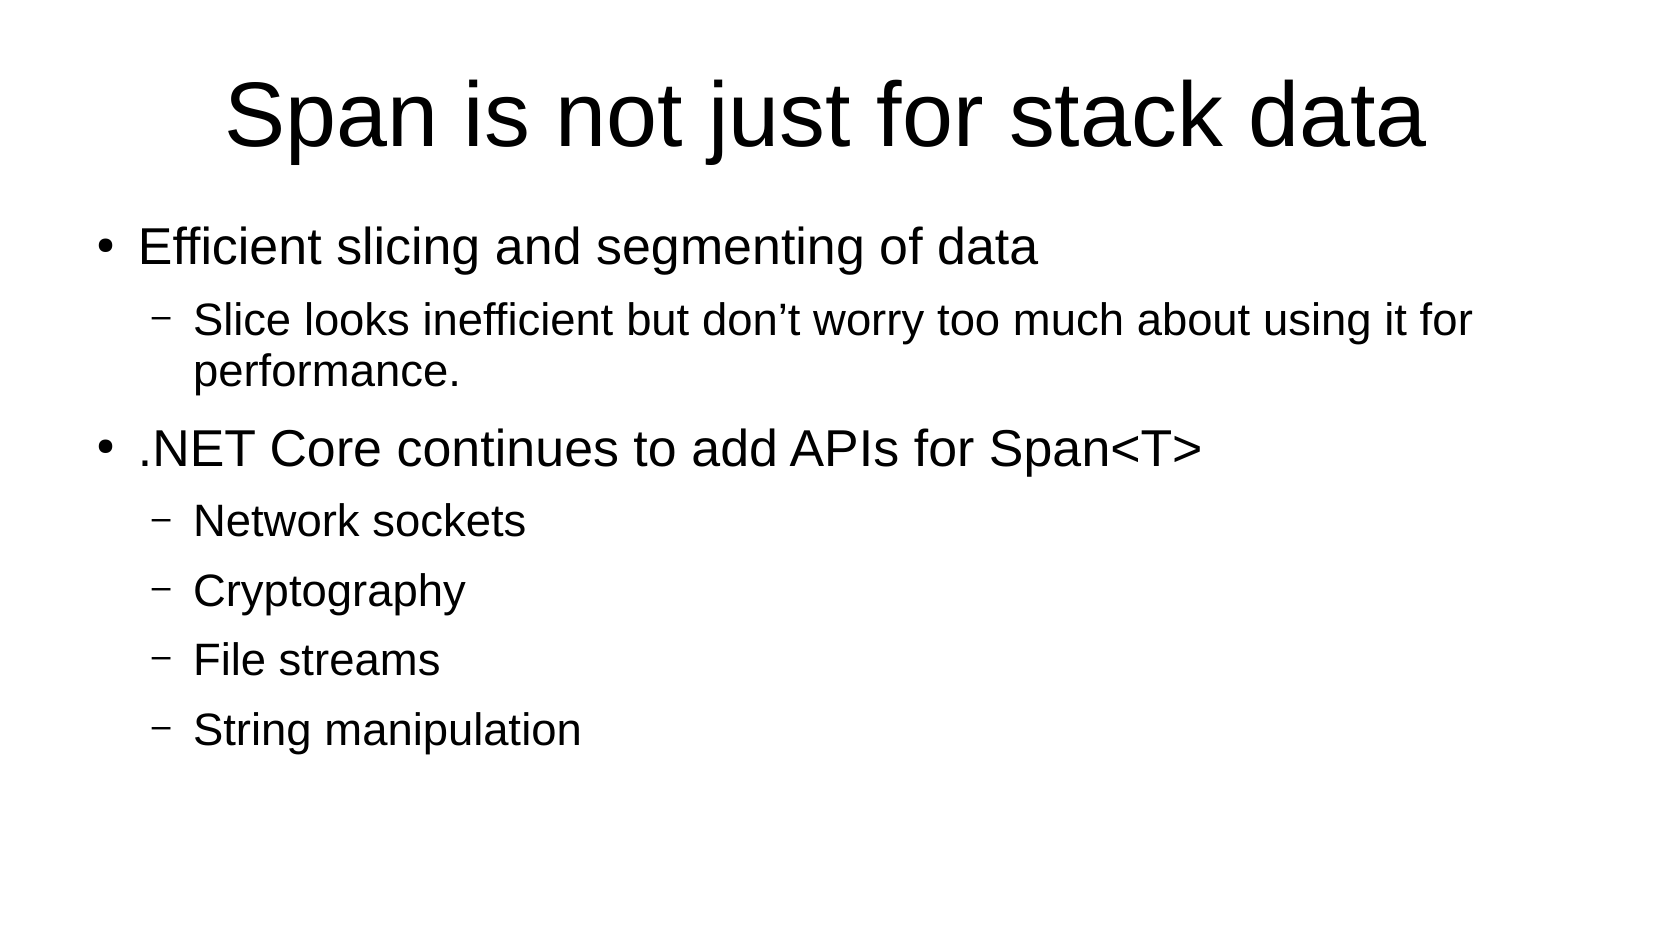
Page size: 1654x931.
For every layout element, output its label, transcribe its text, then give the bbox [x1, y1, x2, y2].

title Span is not just for stack data [82, 37, 1571, 193]
list Efficient slicing and segmenting of data Slice looks inefficient but don’t worry too much about using it for performance. .NET Core continues to add APIs for Span<T> Network sockets Cryptography File streams String manipulation [82, 217, 1571, 758]
